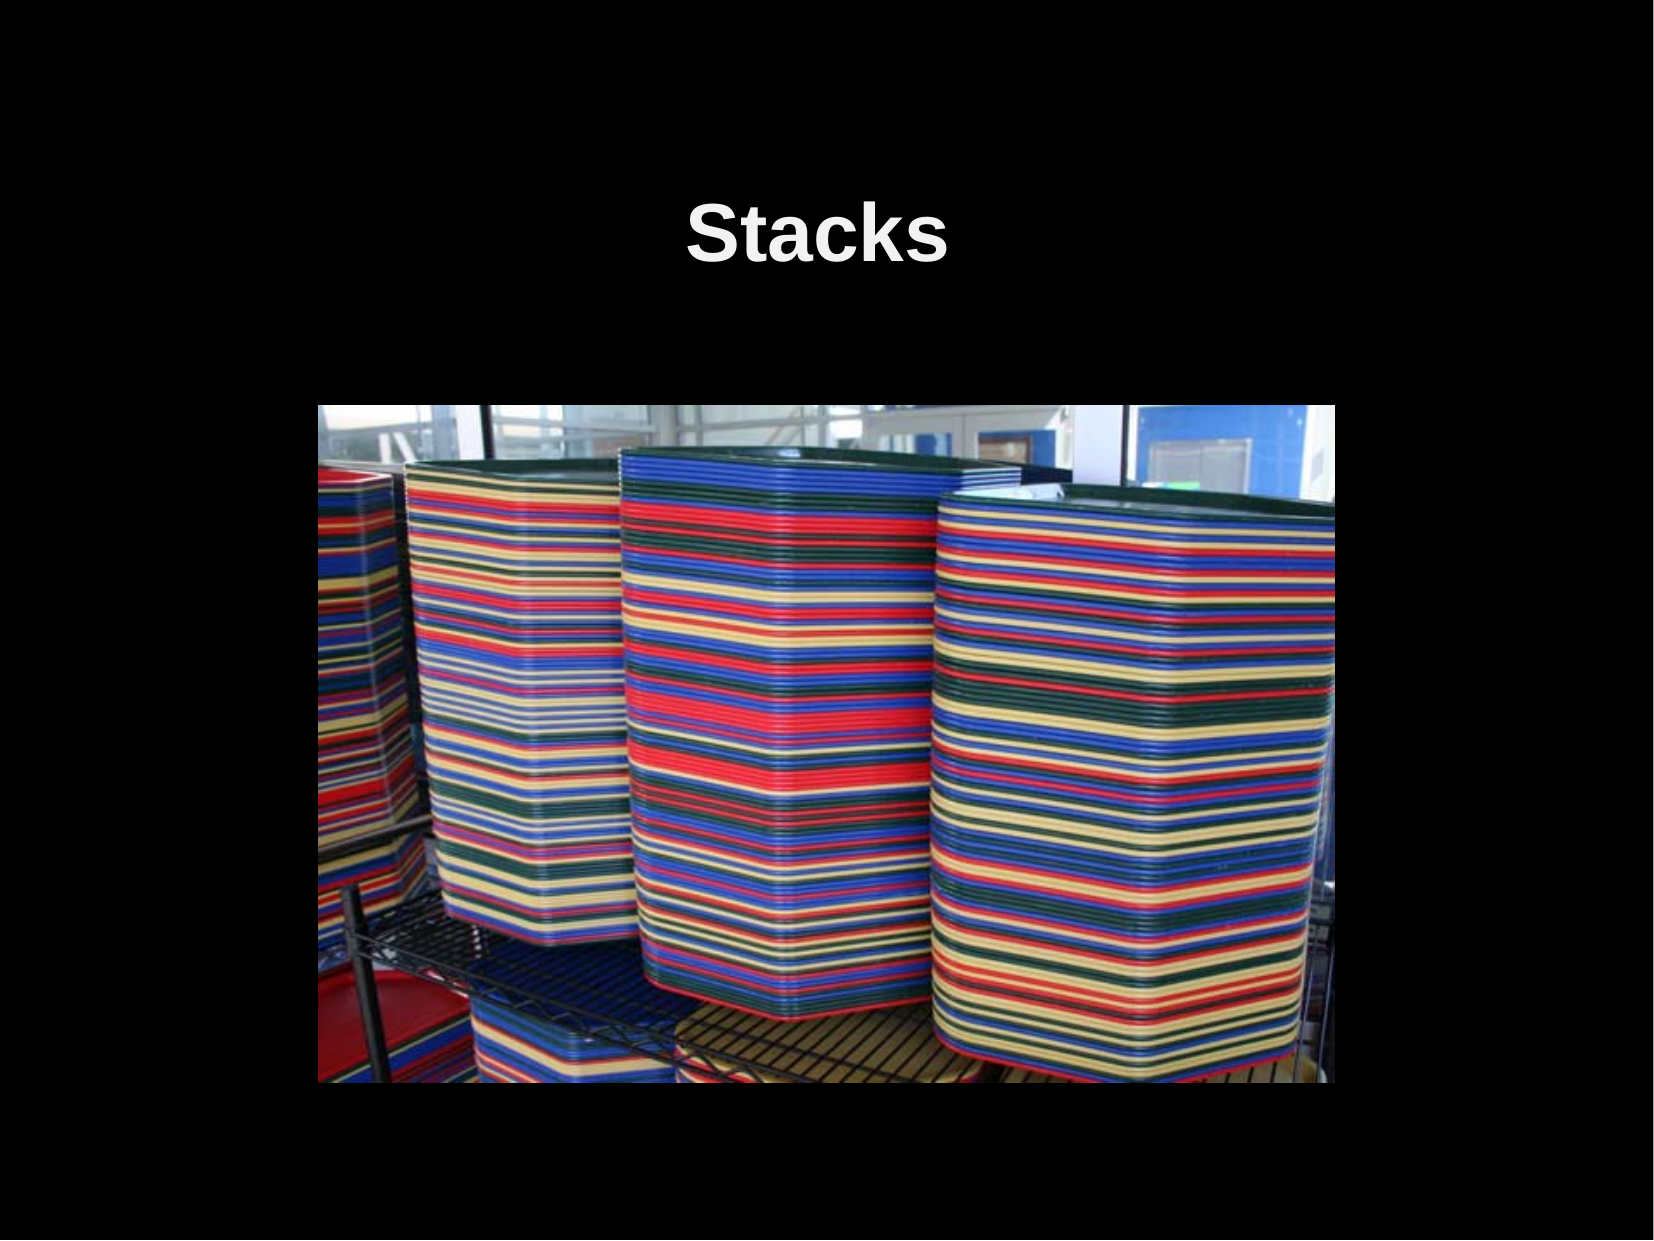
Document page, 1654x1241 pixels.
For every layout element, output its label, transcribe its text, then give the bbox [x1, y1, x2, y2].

text_box Stacks [137, 70, 1499, 387]
picture [318, 405, 1335, 1083]
